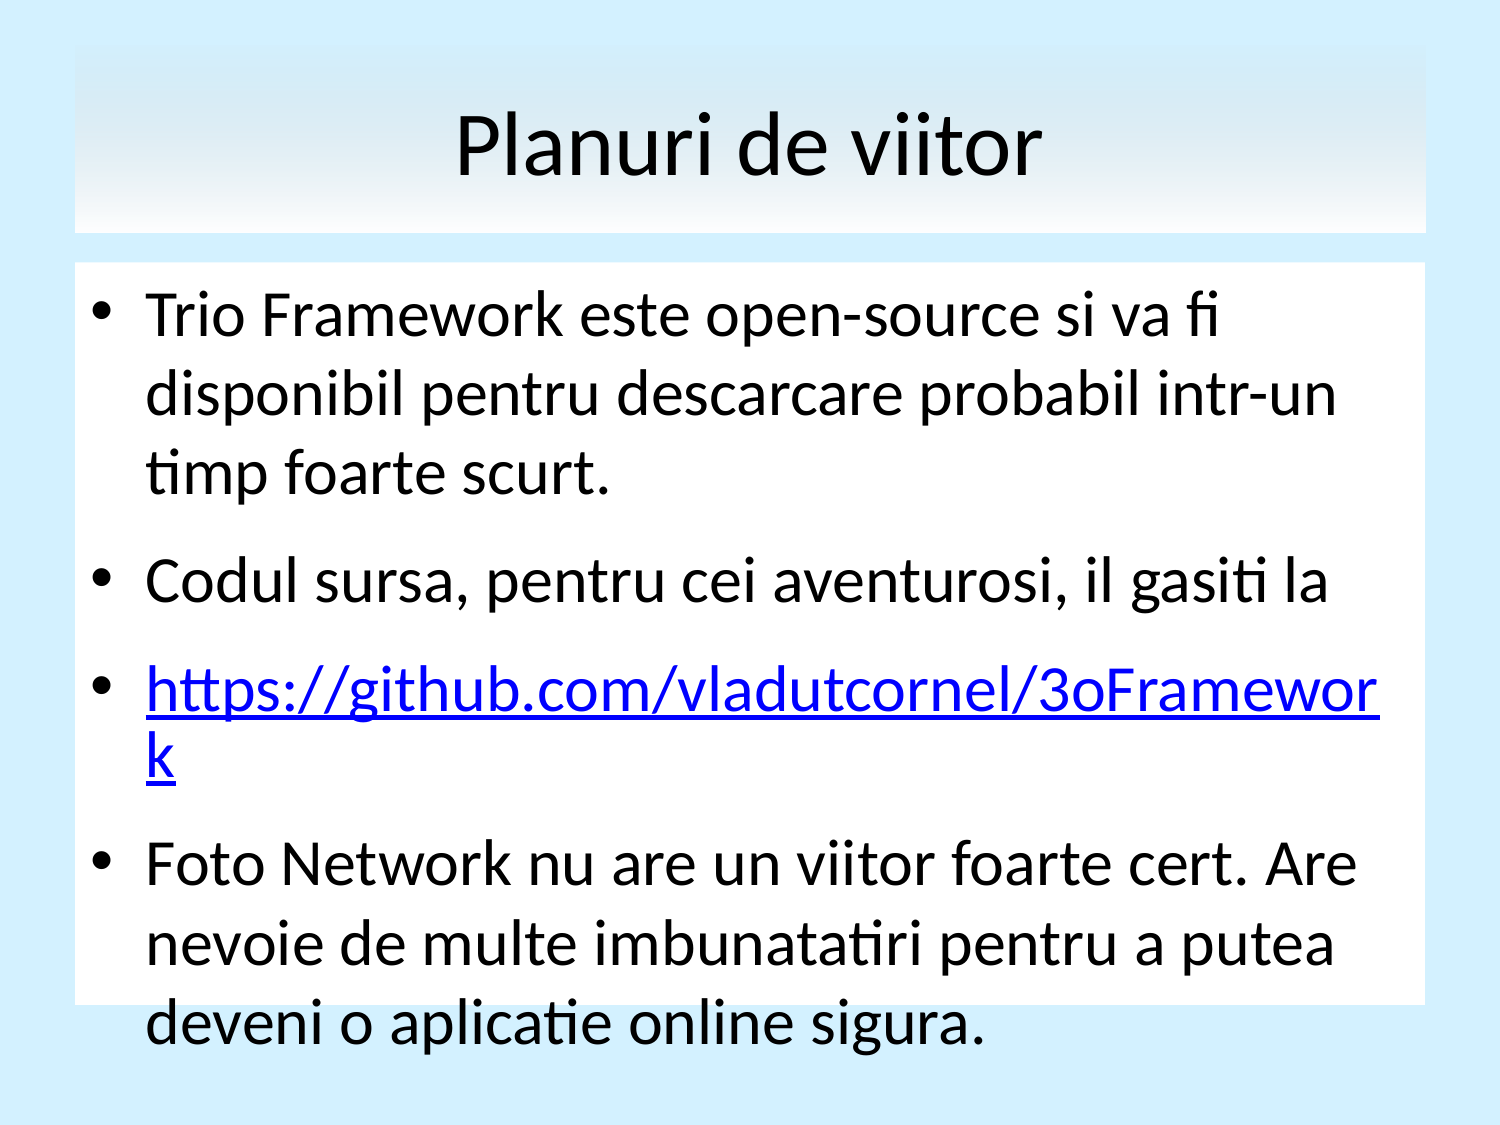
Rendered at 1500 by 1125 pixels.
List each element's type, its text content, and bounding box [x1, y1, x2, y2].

list Trio Framework este open-source si va fi disponibil pentru descarcare probabil intr-un timp foarte scurt. Codul sursa, pentru cei aventurosi, il gasiti la https://github.com/vladutcornel/3oFramework Foto Network nu are un viitor foarte cert. Are nevoie de multe imbunatatiri pentru a putea deveni o aplicatie online sigura. [75, 262, 1425, 1005]
title Planuri de viitor [75, 45, 1425, 233]
